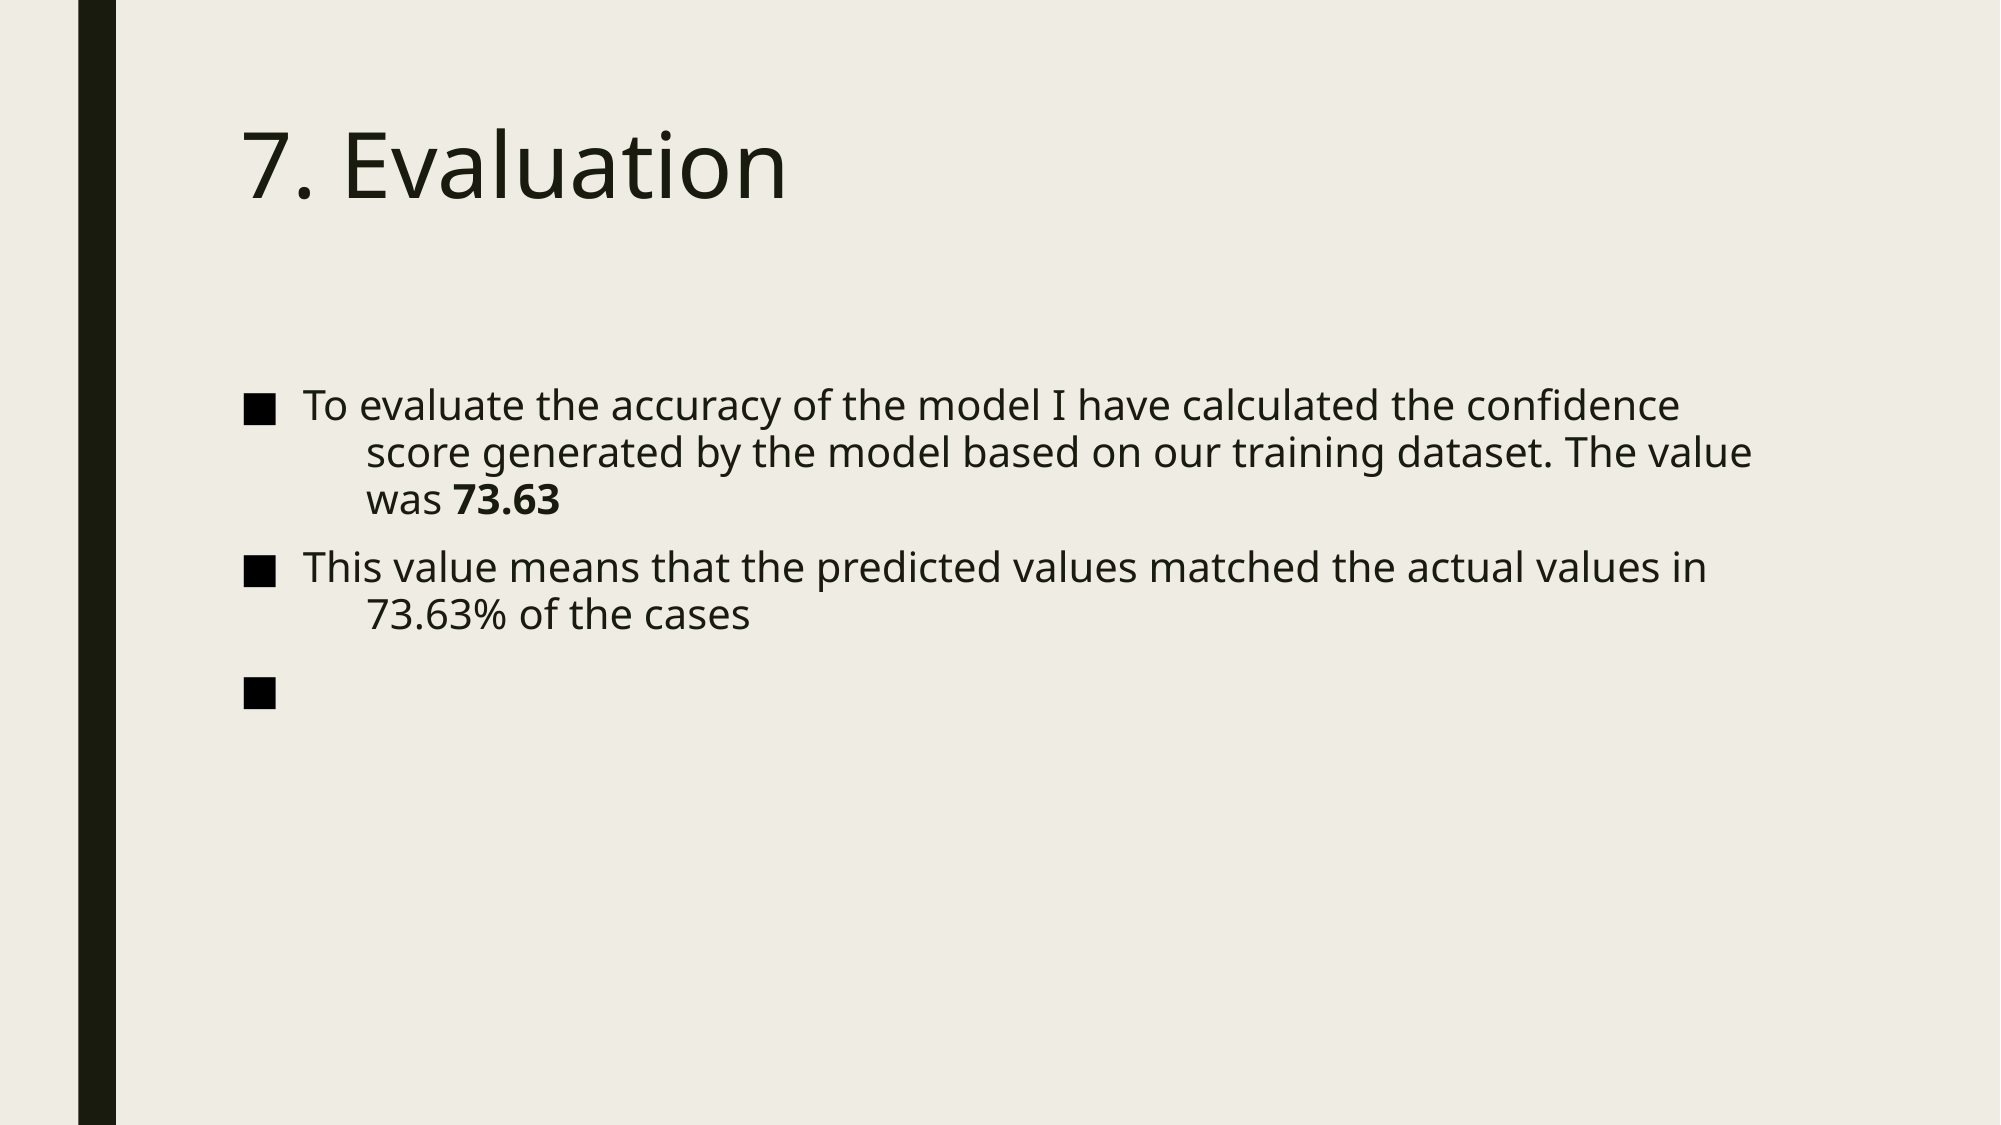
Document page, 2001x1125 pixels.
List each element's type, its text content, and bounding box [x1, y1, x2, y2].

title 7. Evaluation [225, 112, 1801, 357]
list To evaluate the accuracy of the model I have calculated the confidence score generated by the model based on our training dataset. The value was 73.63 This value means that the predicted values matched the actual values in 73.63% of the cases [225, 375, 1801, 963]
